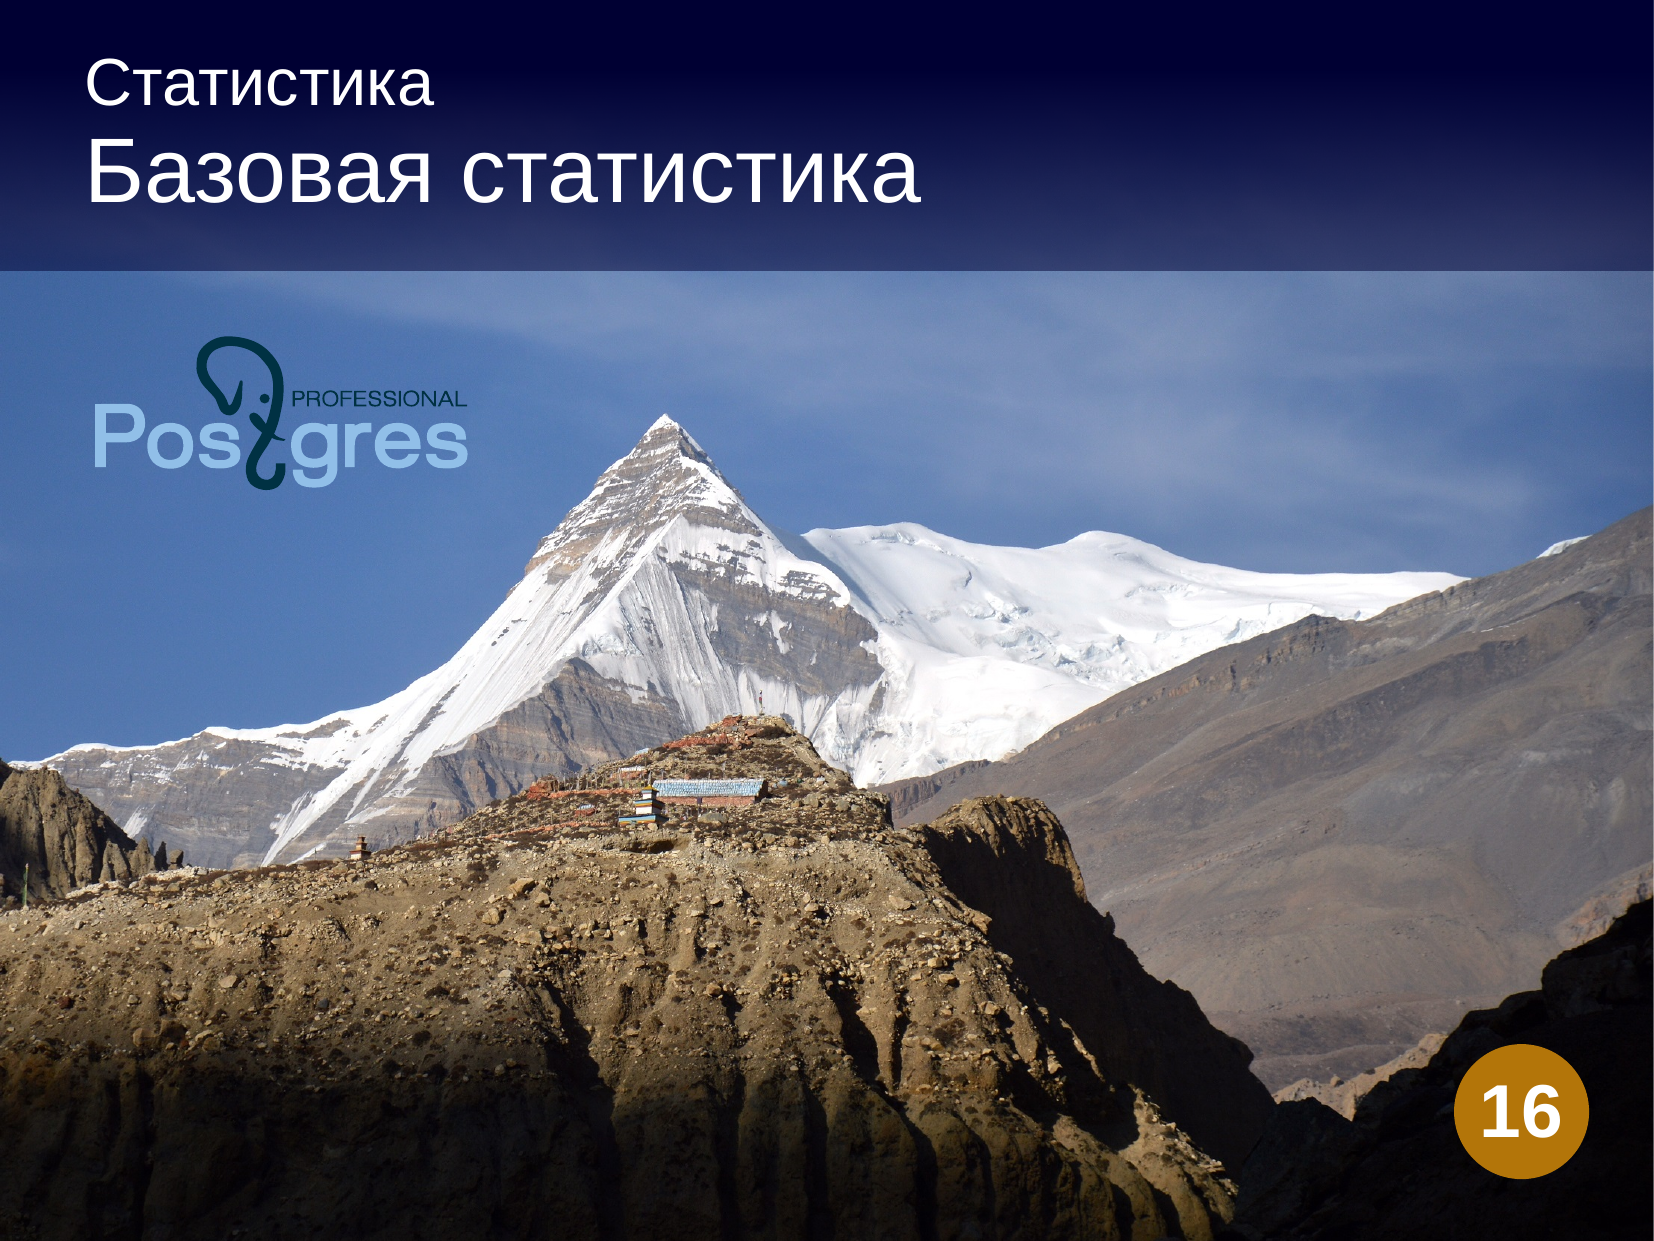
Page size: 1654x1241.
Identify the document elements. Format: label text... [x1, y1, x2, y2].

picture [0, 271, 1654, 1241]
text_box 16 [1454, 1044, 1590, 1180]
title Статистика Базовая статистика [84, 44, 1636, 251]
